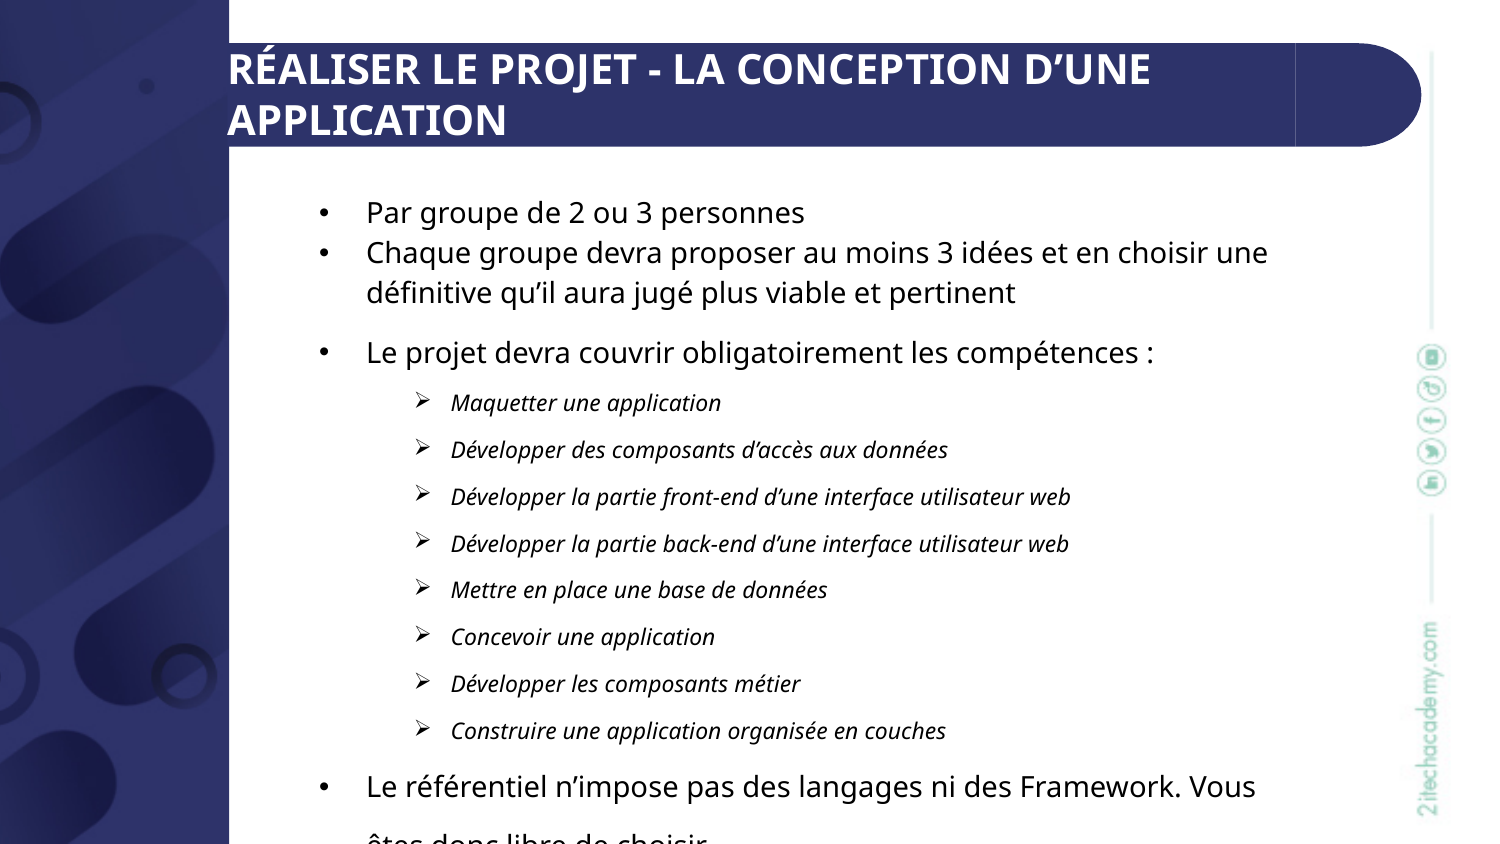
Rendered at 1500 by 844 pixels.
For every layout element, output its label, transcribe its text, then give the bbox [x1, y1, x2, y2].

text_box [1295, 43, 1422, 147]
table_header Par groupe de 2 ou 3 personnes Chaque groupe devra proposer au moins 3 idées et en choisir une définitive qu’il aura jugé plus viable et pertinent Le projet devra couvrir obligatoirement les compétences : Maquetter une application Développer des composants d’accès aux données Développer la partie front-end d’une interface utilisateur web Développer la partie back-end d’une interface utilisateur web Mettre en place une base de données Concevoir une application Développer les composants métier Construire une application organisée en couches Le référentiel n’impose pas des langages ni des Framework. Vous êtes donc libre de choisir [311, 173, 1296, 844]
text_box RÉALISER LE PROJET - LA CONCEPTION D’UNE APPLICATION [227, 43, 1295, 147]
picture [0, 0, 1500, 844]
